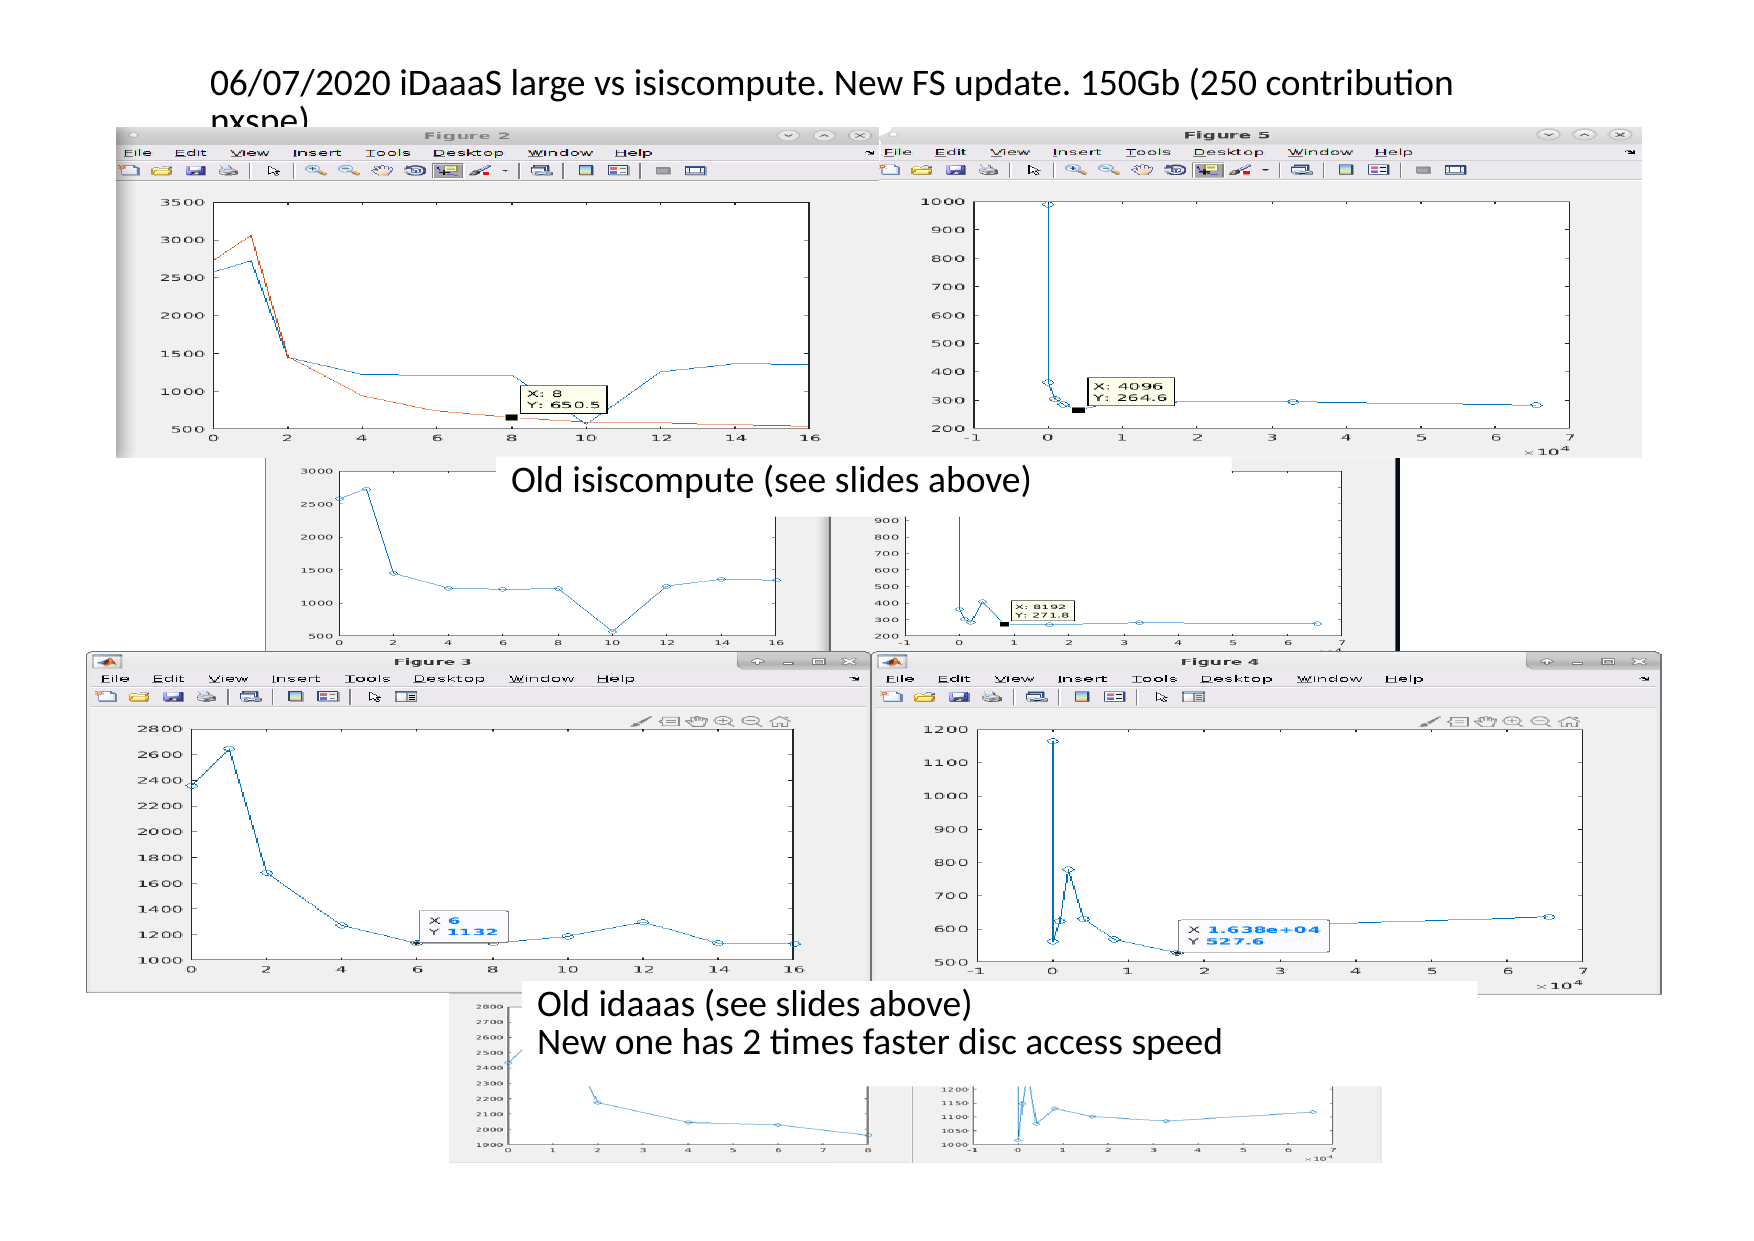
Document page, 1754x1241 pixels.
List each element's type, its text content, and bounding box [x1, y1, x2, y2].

picture [86, 127, 1662, 1163]
text_box Old isiscompute (see slides above) [496, 456, 1232, 517]
text_box 06/07/2020 iDaaaS large vs isiscompute. New FS update. 150Gb (250 contribution nxspe) [195, 60, 1471, 127]
text_box Old idaaas (see slides above) New one has 2 times faster disc access speed [522, 981, 1478, 1087]
